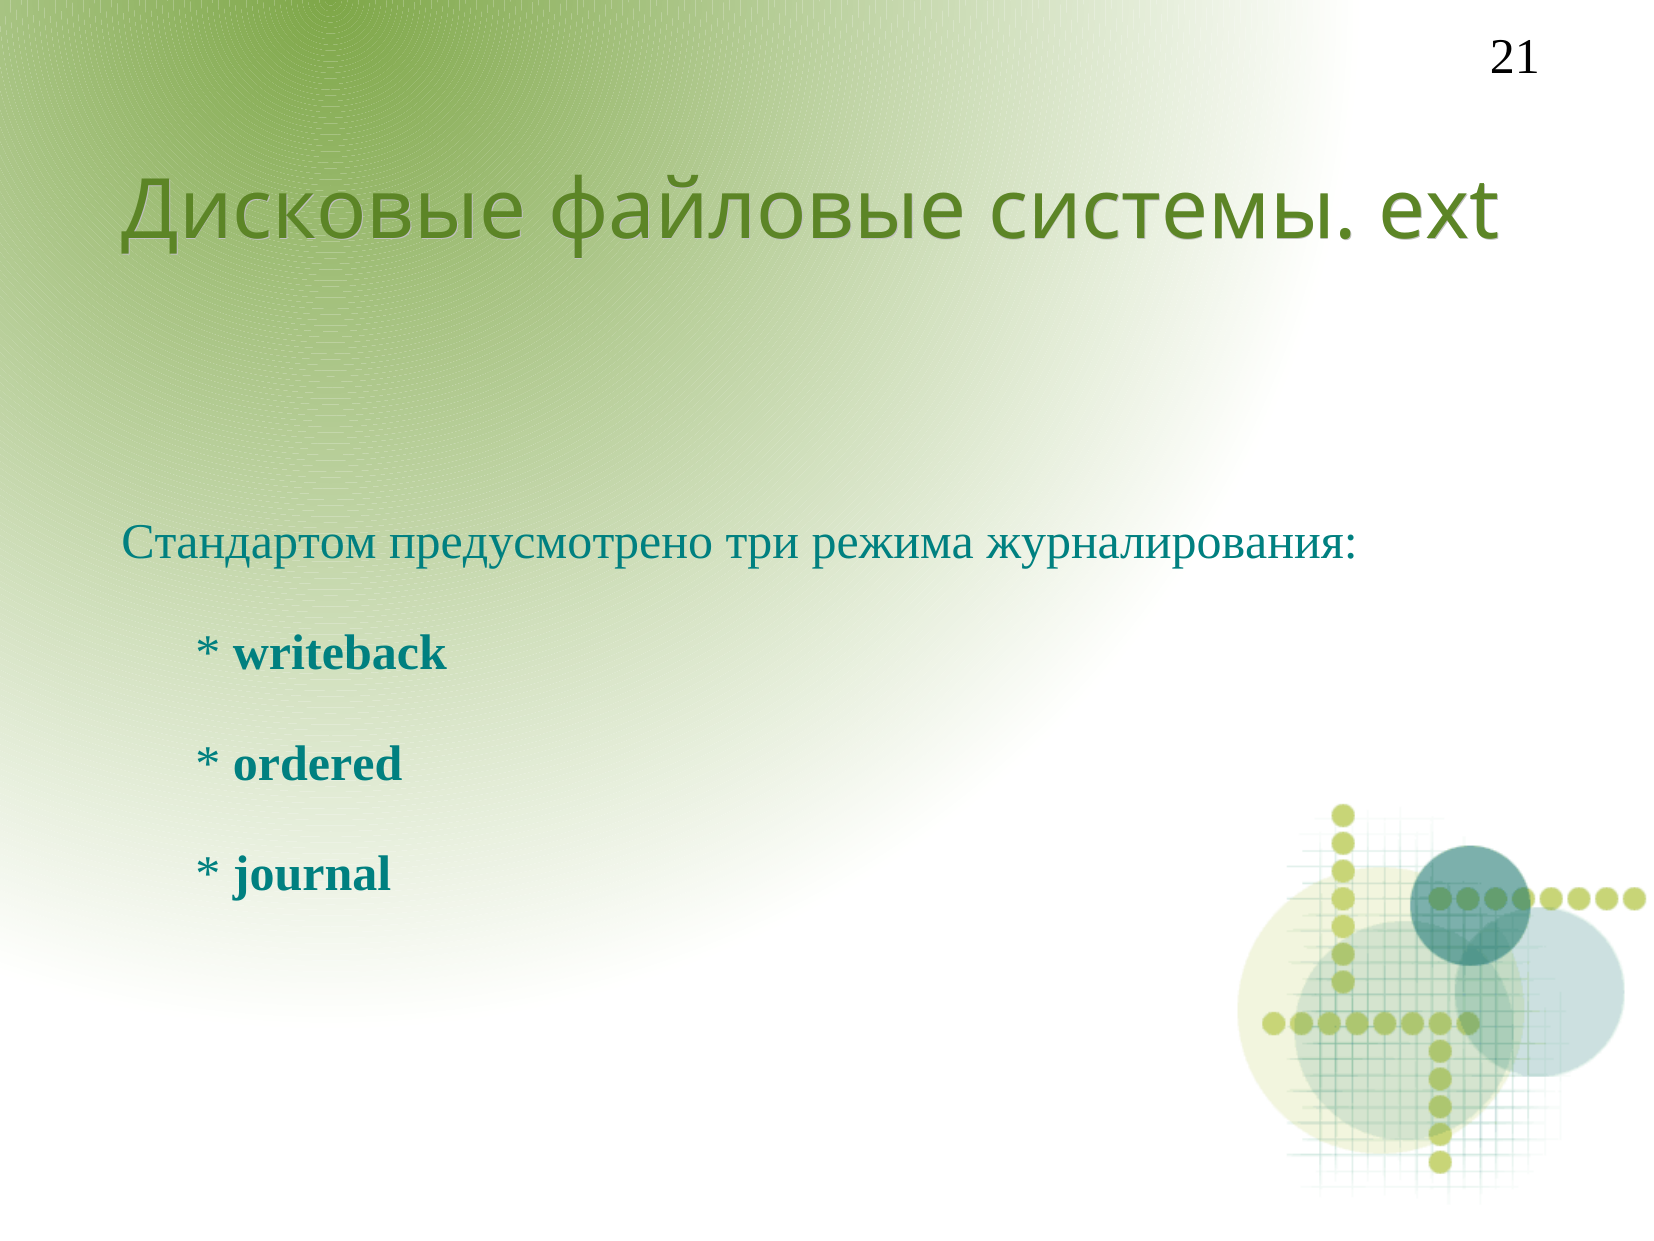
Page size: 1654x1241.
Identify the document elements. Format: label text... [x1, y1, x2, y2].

subtitle Стандартом предусмотрено три режима журналирования: * writeback * ordered * journal [121, 344, 1534, 1127]
picture [1224, 792, 1654, 1211]
title Дисковые файловые системы. ext [121, 102, 1534, 311]
text_box <номер> [1500, 29, 1654, 89]
